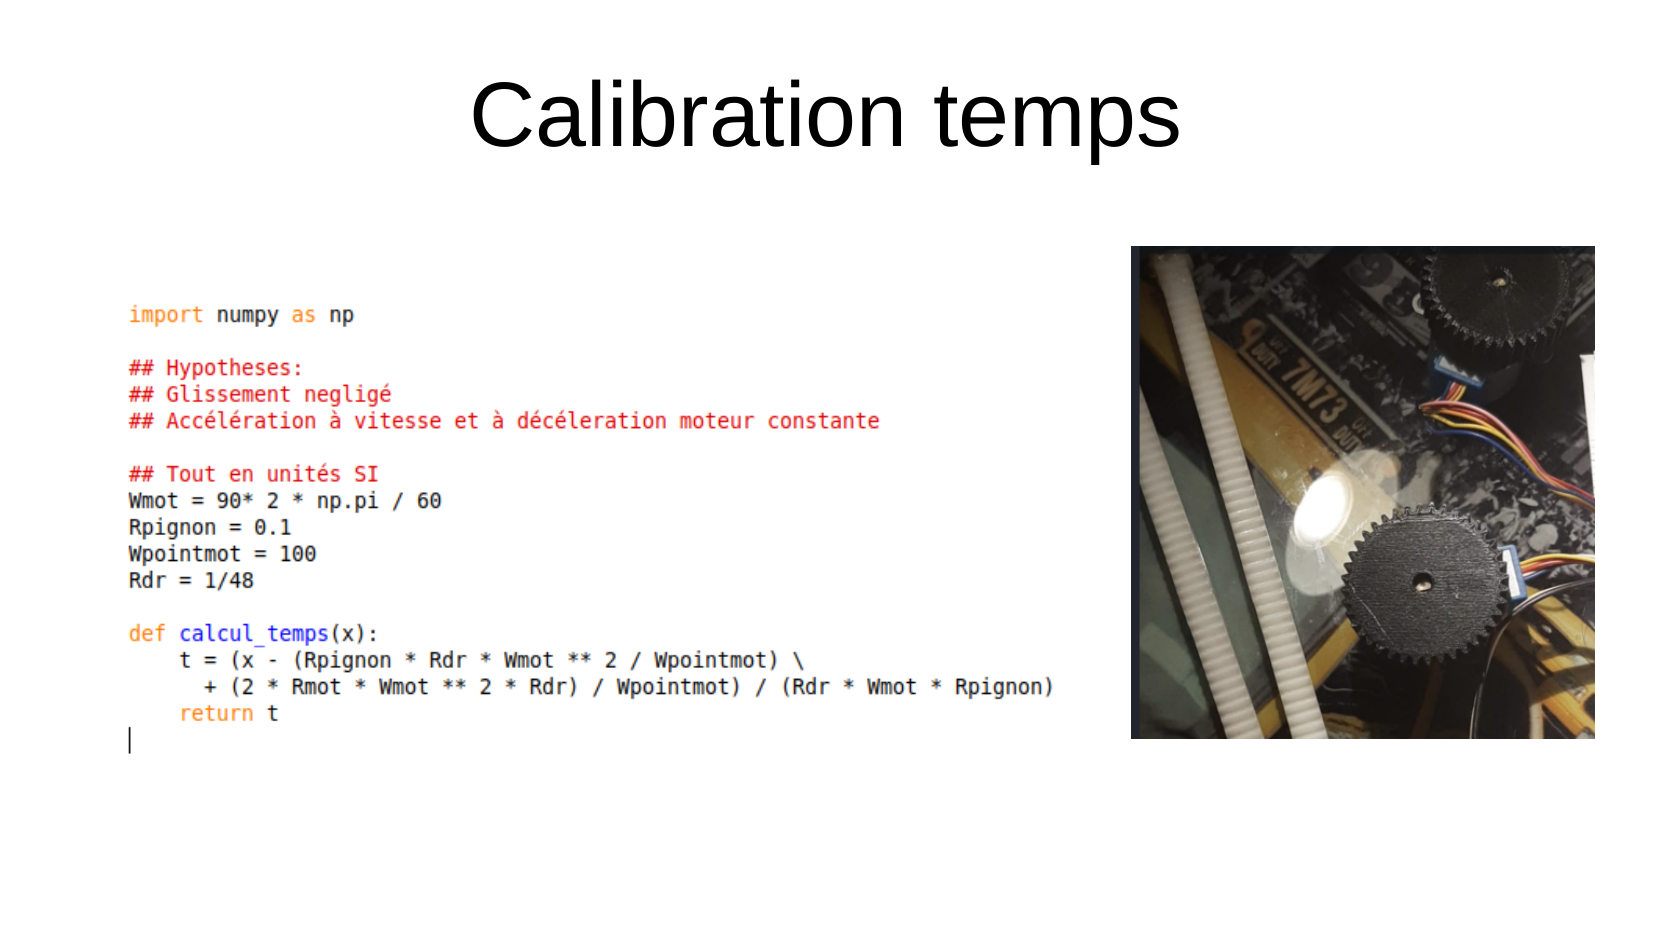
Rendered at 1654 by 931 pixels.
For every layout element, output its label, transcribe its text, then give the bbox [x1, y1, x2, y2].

picture [126, 302, 1093, 768]
picture [1131, 246, 1595, 739]
title Calibration temps [82, 37, 1571, 193]
